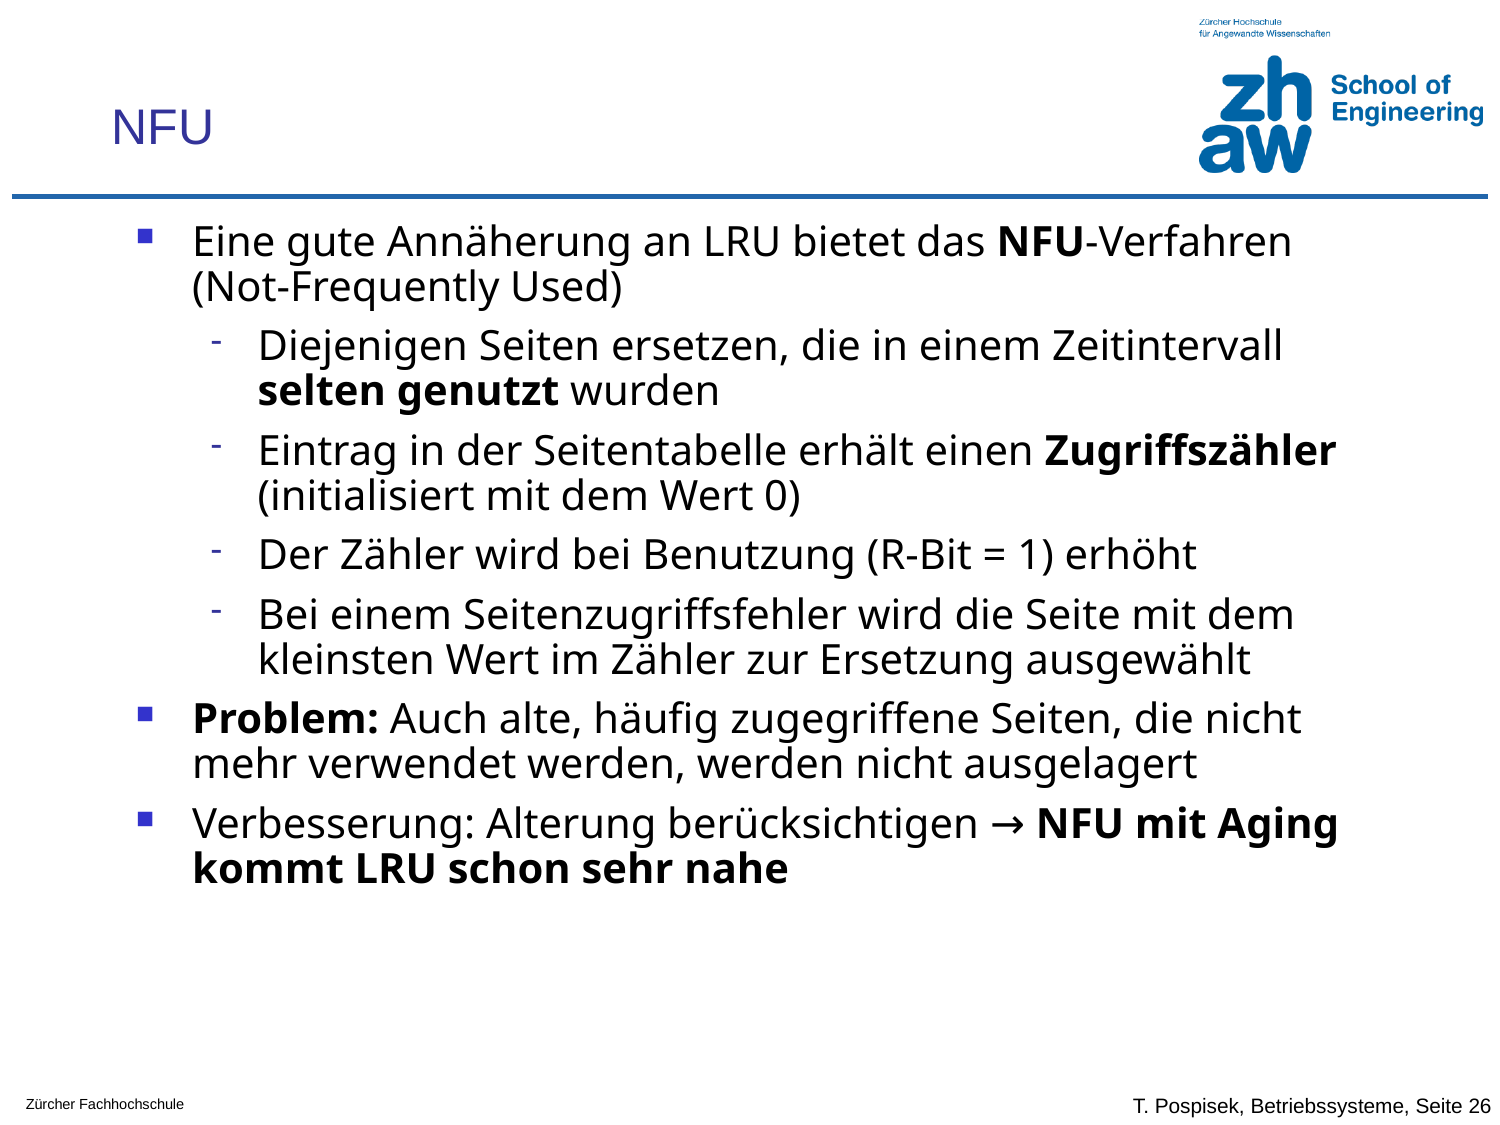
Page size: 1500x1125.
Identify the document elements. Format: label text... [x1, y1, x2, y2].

list Eine gute Annäherung an LRU bietet das NFU-Verfahren (Not-Frequently Used) Diejenigen Seiten ersetzen, die in einem Zeitintervall selten genutzt wurden Eintrag in der Seitentabelle erhält einen Zugriffszähler (initialisiert mit dem Wert 0) Der Zähler wird bei Benutzung (R-Bit = 1) erhöht Bei einem Seitenzugriffsfehler wird die Seite mit dem kleinsten Wert im Zähler zur Ersetzung ausgewählt Problem: Auch alte, häufig zugegriffene Seiten, die nicht mehr verwendet werden, werden nicht ausgelagert Verbesserung: Alterung berücksichtigen → NFU mit Aging kommt LRU schon sehr nahe [120, 212, 1375, 950]
title NFU [96, 50, 1375, 163]
picture [1199, 19, 1483, 173]
